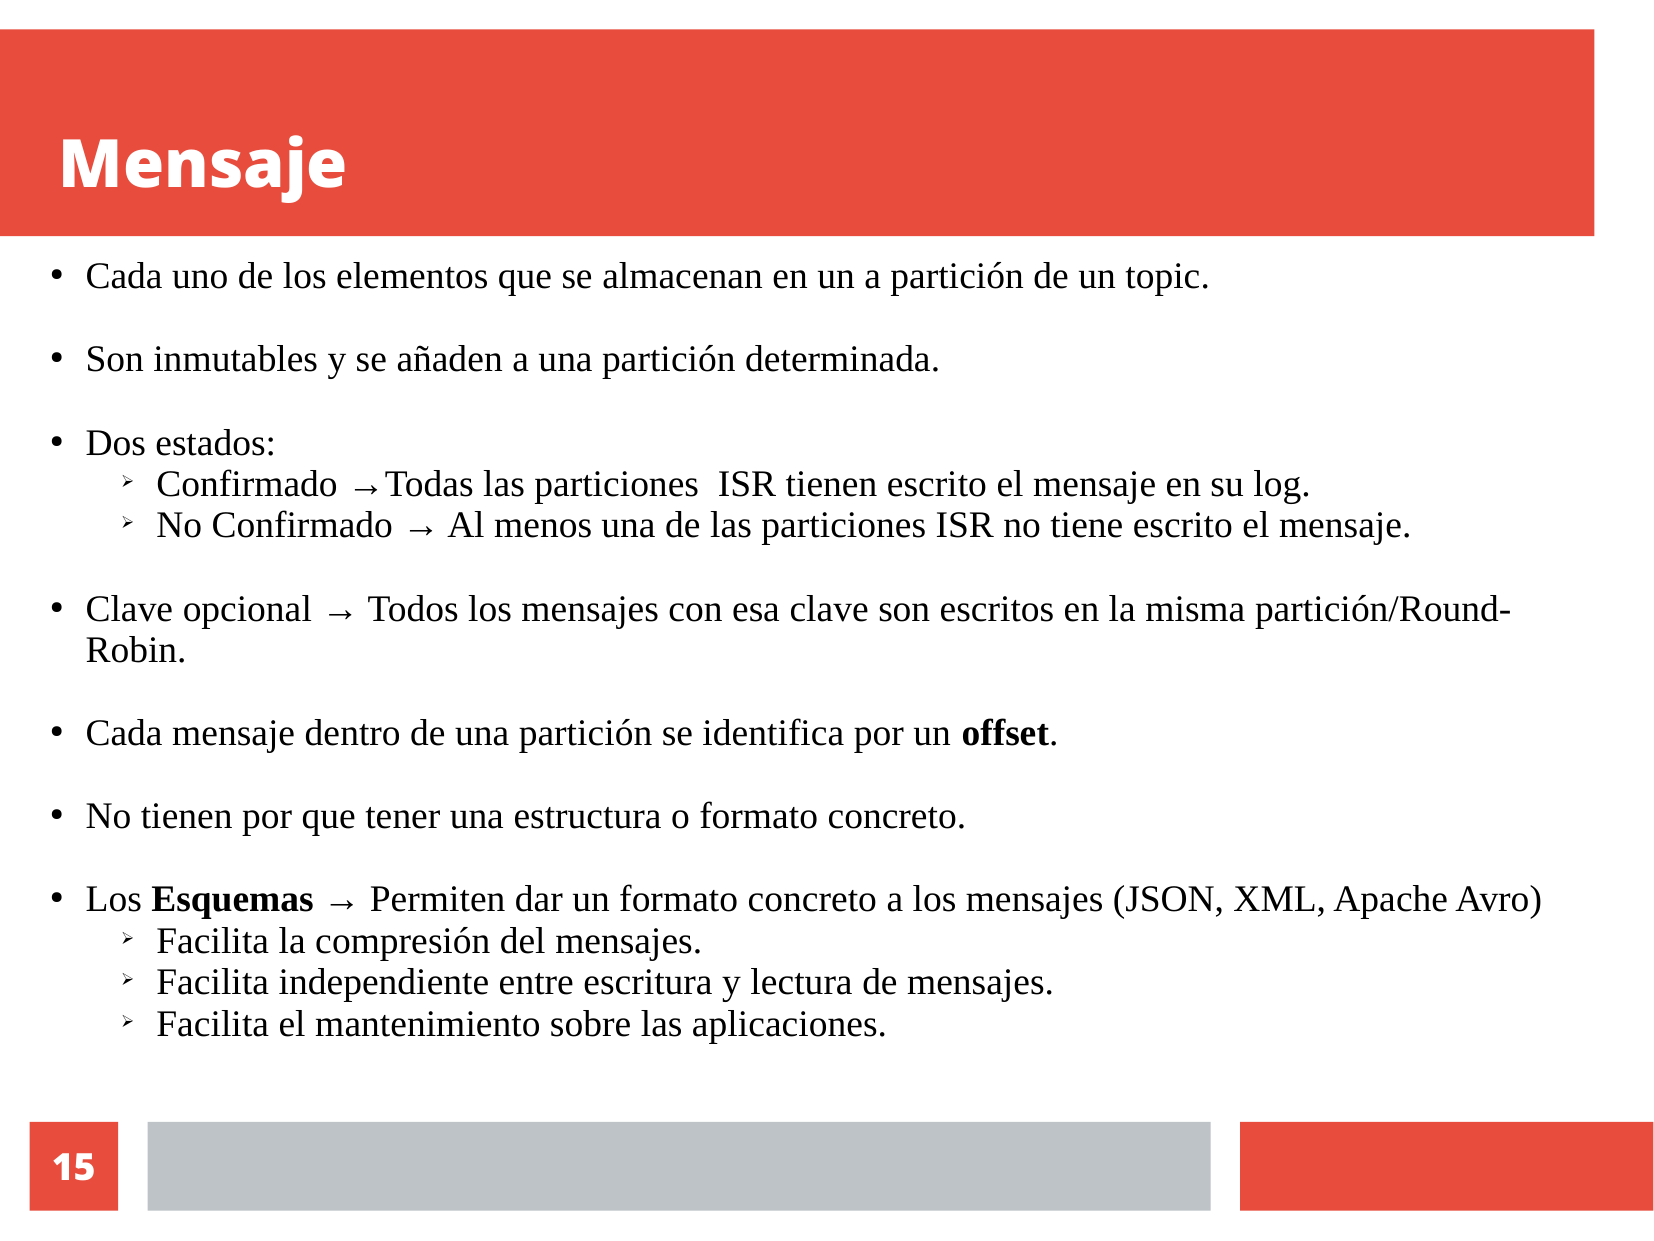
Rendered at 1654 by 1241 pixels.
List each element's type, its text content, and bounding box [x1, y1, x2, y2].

text_box Cada uno de los elementos que se almacenan en un a partición de un topic. Son inmutables y se añaden a una partición determinada. Dos estados: Confirmado →Todas las particiones ISR tienen escrito el mensaje en su log. No Confirmado → Al menos una de las particiones ISR no tiene escrito el mensaje. Clave opcional → Todos los mensajes con esa clave son escritos en la misma partición/Round-Robin. Cada mensaje dentro de una partición se identifica por un offset. No tienen por que tener una estructura o formato concreto. Los Esquemas → Permiten dar un formato concreto a los mensajes (JSON, XML, Apache Avro) Facilita la compresión del mensajes. Facilita independiente entre escritura y lectura de mensajes. Facilita el mantenimiento sobre las aplicaciones. [35, 248, 1607, 1241]
title Mensaje [59, 58, 1595, 207]
